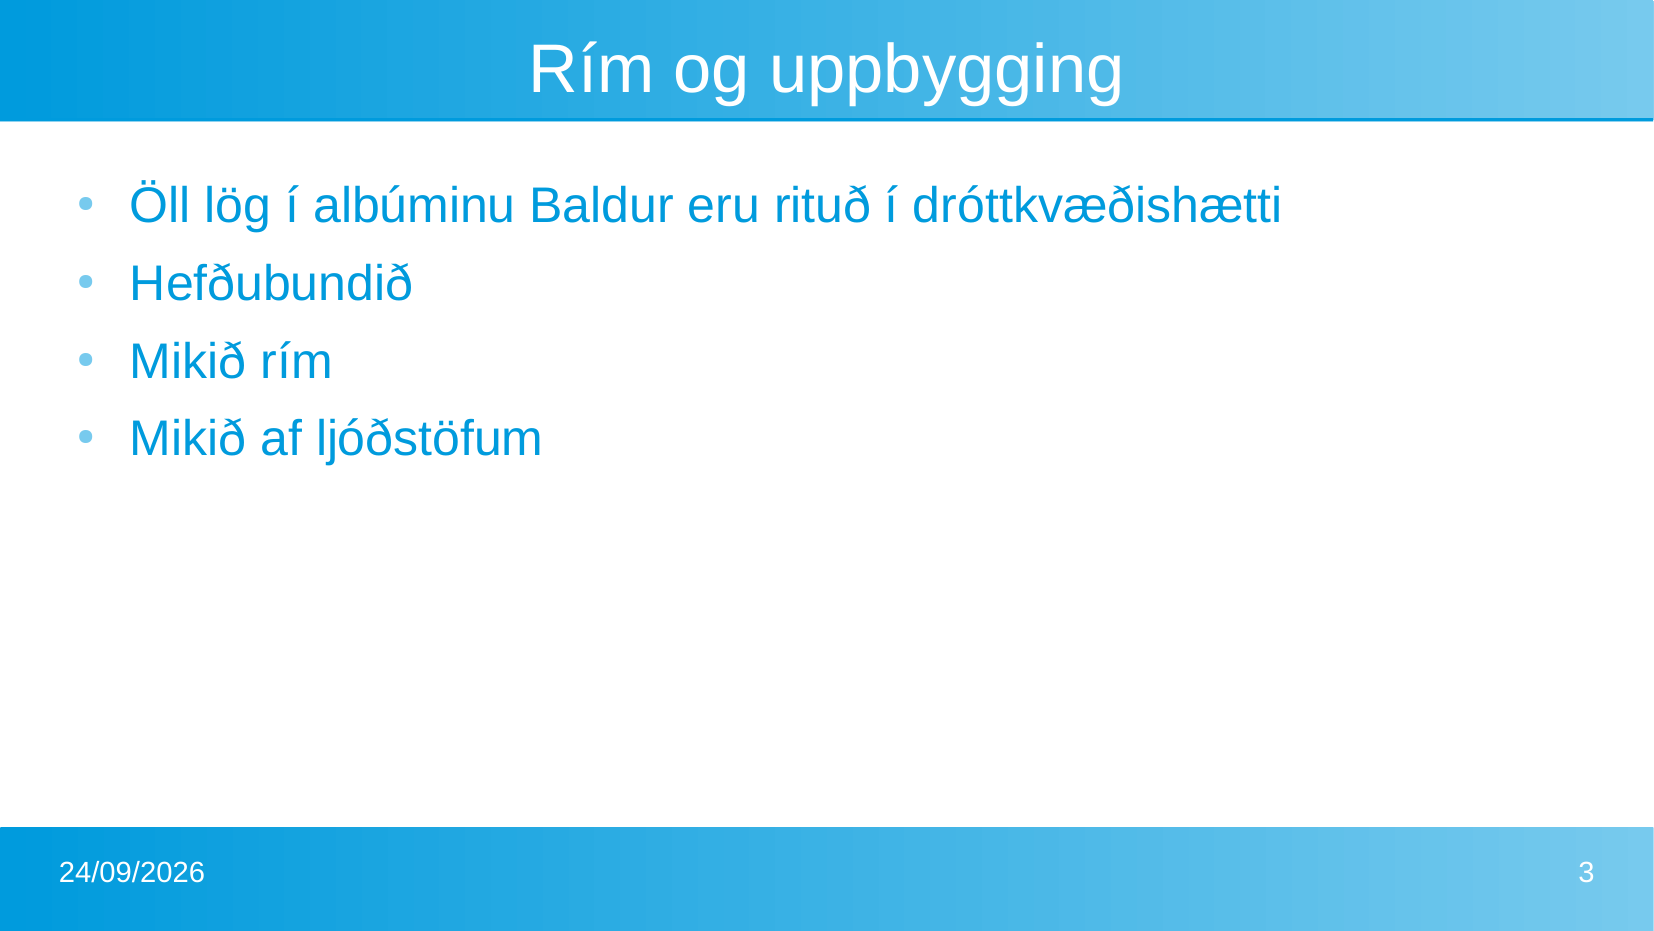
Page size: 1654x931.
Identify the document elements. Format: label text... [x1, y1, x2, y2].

list Öll lög í albúminu Baldur eru rituð í dróttkvæðishætti Hefðubundið Mikið rím Mikið af ljóðstöfum [59, 177, 1595, 768]
title Rím og uppbygging [59, 29, 1595, 108]
